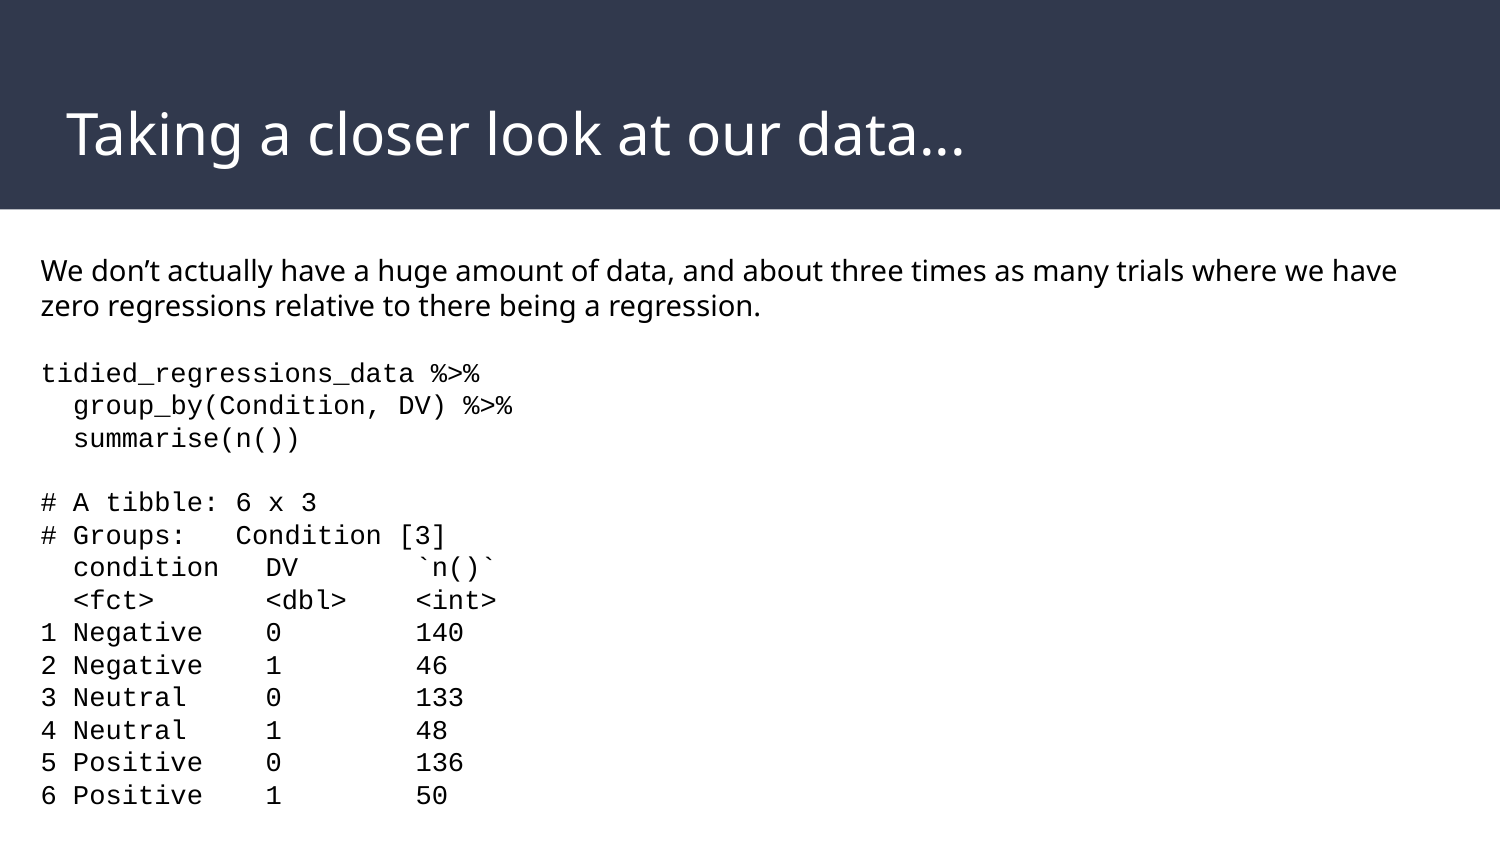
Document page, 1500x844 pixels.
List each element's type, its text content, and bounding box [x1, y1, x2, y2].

text_box We don’t actually have a huge amount of data, and about three times as many trials where we have zero regressions relative to there being a regression. tidied_regressions_data %>% group_by(Condition, DV) %>% summarise(n()) # A tibble: 6 x 3 # Groups: Condition [3] condition DV `n()` <fct> <dbl> <int> 1 Negative 0 140 2 Negative 1 46 3 Neutral 0 133 4 Neutral 1 48 5 Positive 0 136 6 Positive 1 50 [25, 237, 1474, 823]
title Taking a closer look at our data... [51, 82, 1449, 185]
